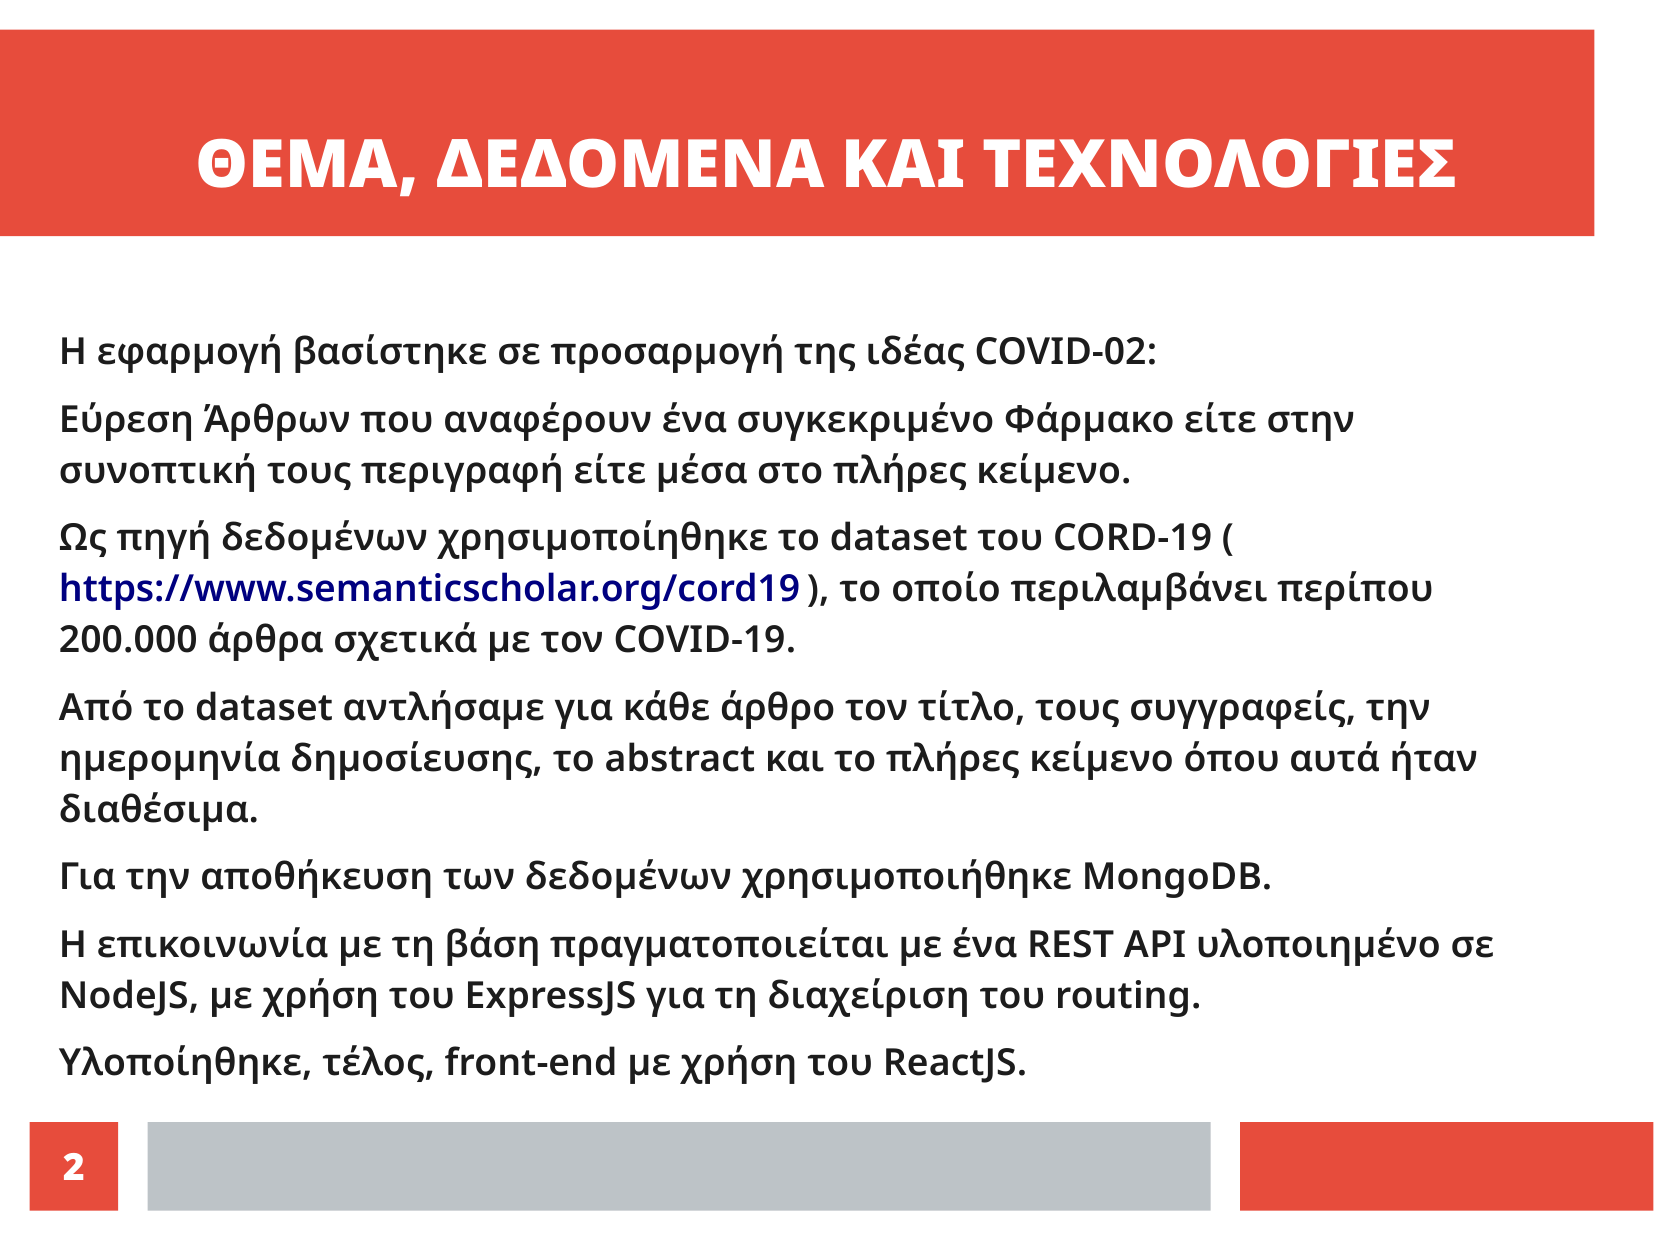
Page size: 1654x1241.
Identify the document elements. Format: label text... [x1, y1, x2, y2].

list Η εφαρμογή βασίστηκε σε προσαρμογή της ιδέας COVID-02: Εύρεση Άρθρων που αναφέρουν ένα συγκεκριμένο Φάρμακο είτε στην συνοπτική τους περιγραφή είτε μέσα στο πλήρες κείμενο. Ως πηγή δεδομένων χρησιμοποίηθηκε το dataset του CORD-19 (https://www.semanticscholar.org/cord19), το οποίο περιλαμβάνει περίπου 200.000 άρθρα σχετικά με τον COVID-19. Από το dataset αντλήσαμε για κάθε άρθρο τον τίτλο, τους συγγραφείς, την ημερομηνία δημοσίευσης, το abstract και το πλήρες κείμενο όπου αυτά ήταν διαθέσιμα. Για την αποθήκευση των δεδομένων χρησιμοποιήθηκε MongoDB. Η επικοινωνία με τη βάση πραγματοποιείται με ένα REST API υλοποιημένο σε NodeJS, με χρήση του ExpressJS για τη διαχείριση του routing. Υλοποίηθηκε, τέλος, front-end με χρήση του ReactJS. [59, 324, 1565, 1093]
title ΘΕΜΑ, ΔΕΔΟΜΕΝΑ ΚΑΙ ΤΕΧΝΟΛΟΓΙΕΣ [59, 59, 1595, 207]
